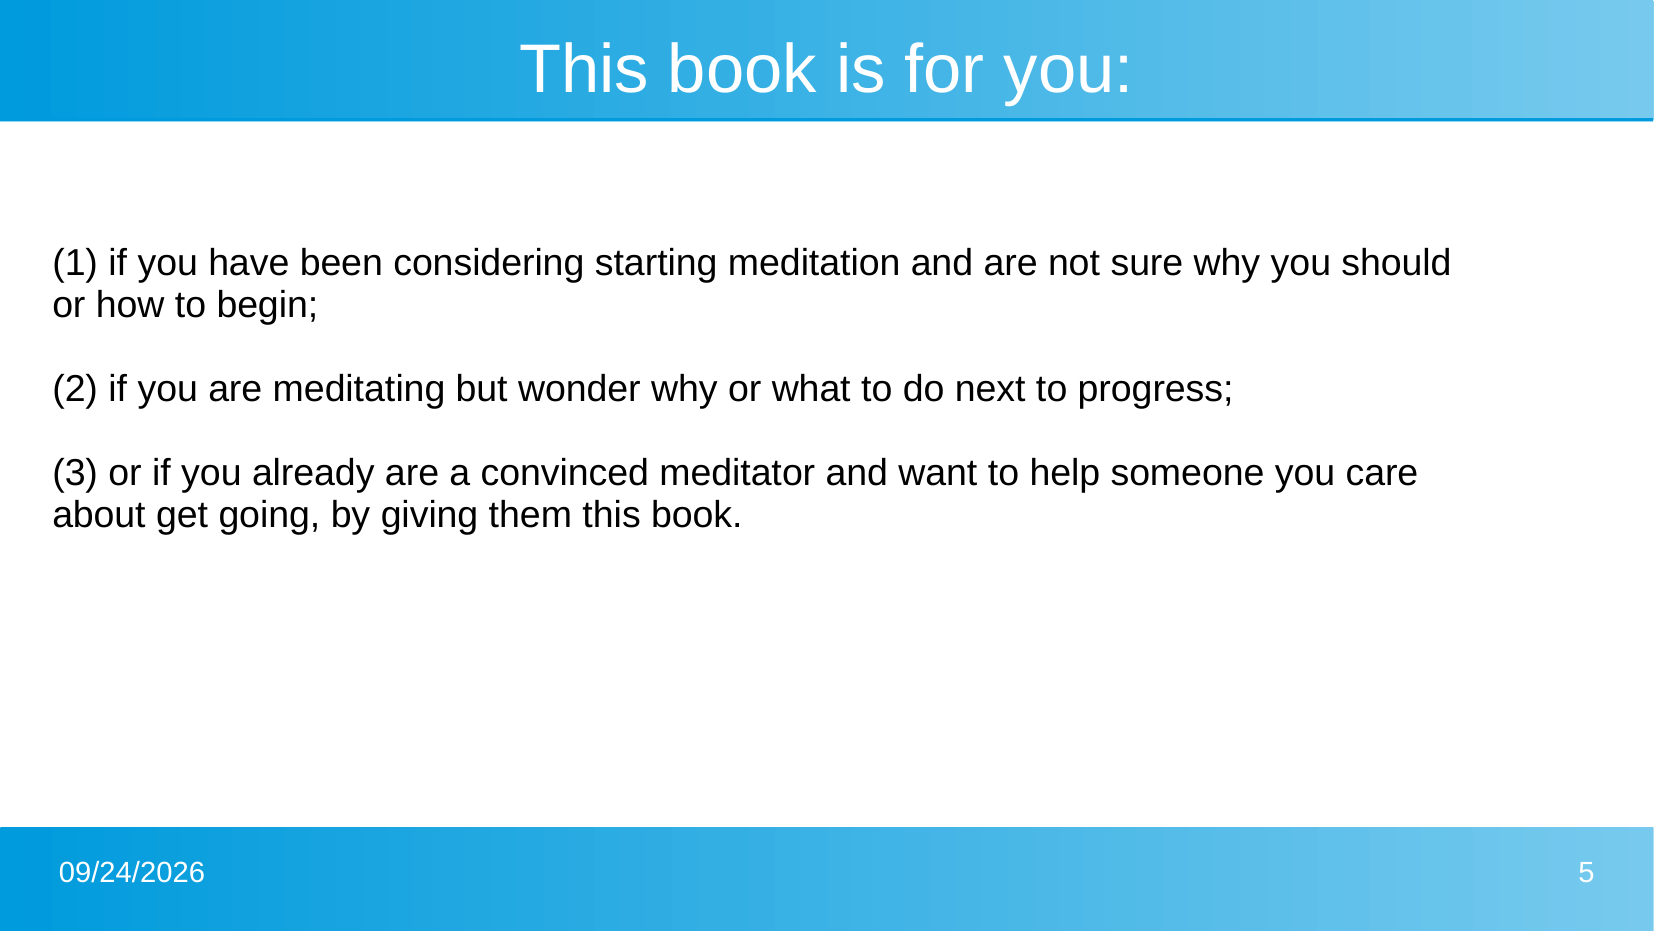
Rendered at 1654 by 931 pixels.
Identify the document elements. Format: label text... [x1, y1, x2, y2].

title This book is for you: [59, 29, 1595, 108]
text_box (1) if you have been considering starting meditation and are not sure why you should or how to begin; (2) if you are meditating but wonder why or what to do next to progress; (3) or if you already are a convinced meditator and want to help someone you care about get going, by giving them this book. [37, 150, 1501, 713]
